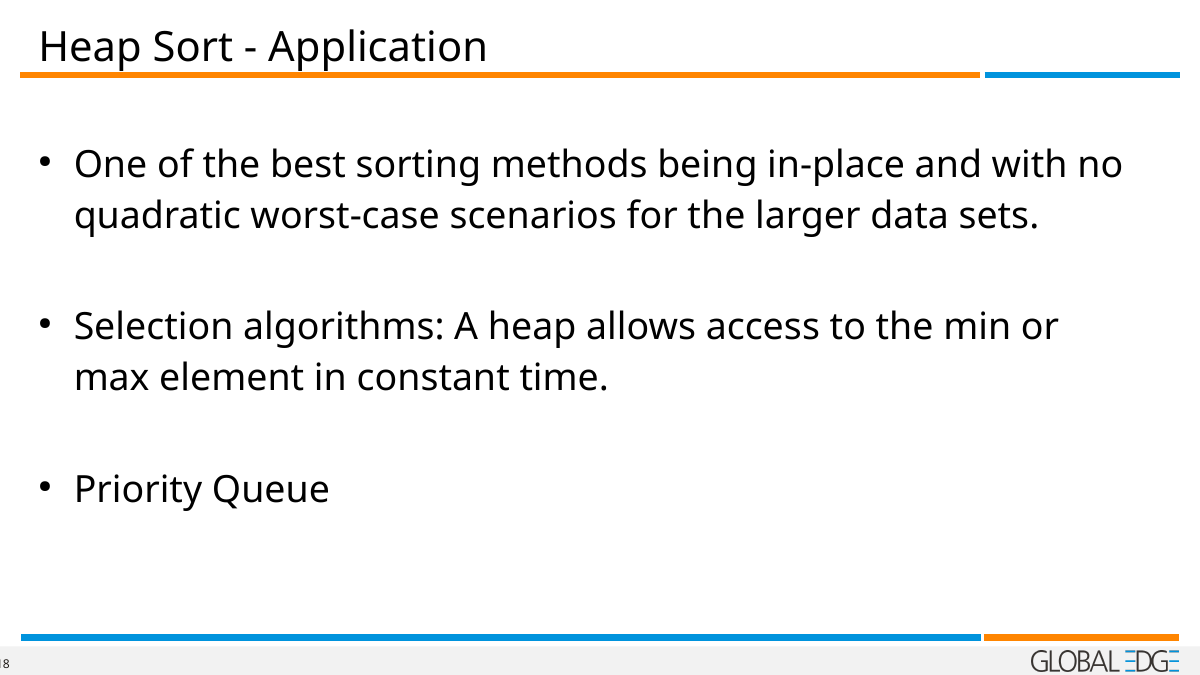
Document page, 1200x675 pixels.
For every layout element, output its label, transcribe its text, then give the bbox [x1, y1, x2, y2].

text_box One of the best sorting methods being in-place and with no quadratic worst-case scenarios for the larger data sets. Selection algorithms: A heap allows access to the min or max element in constant time. Priority Queue [23, 129, 1158, 530]
text_box Heap Sort - Application [23, 9, 536, 73]
picture [1031, 650, 1179, 672]
